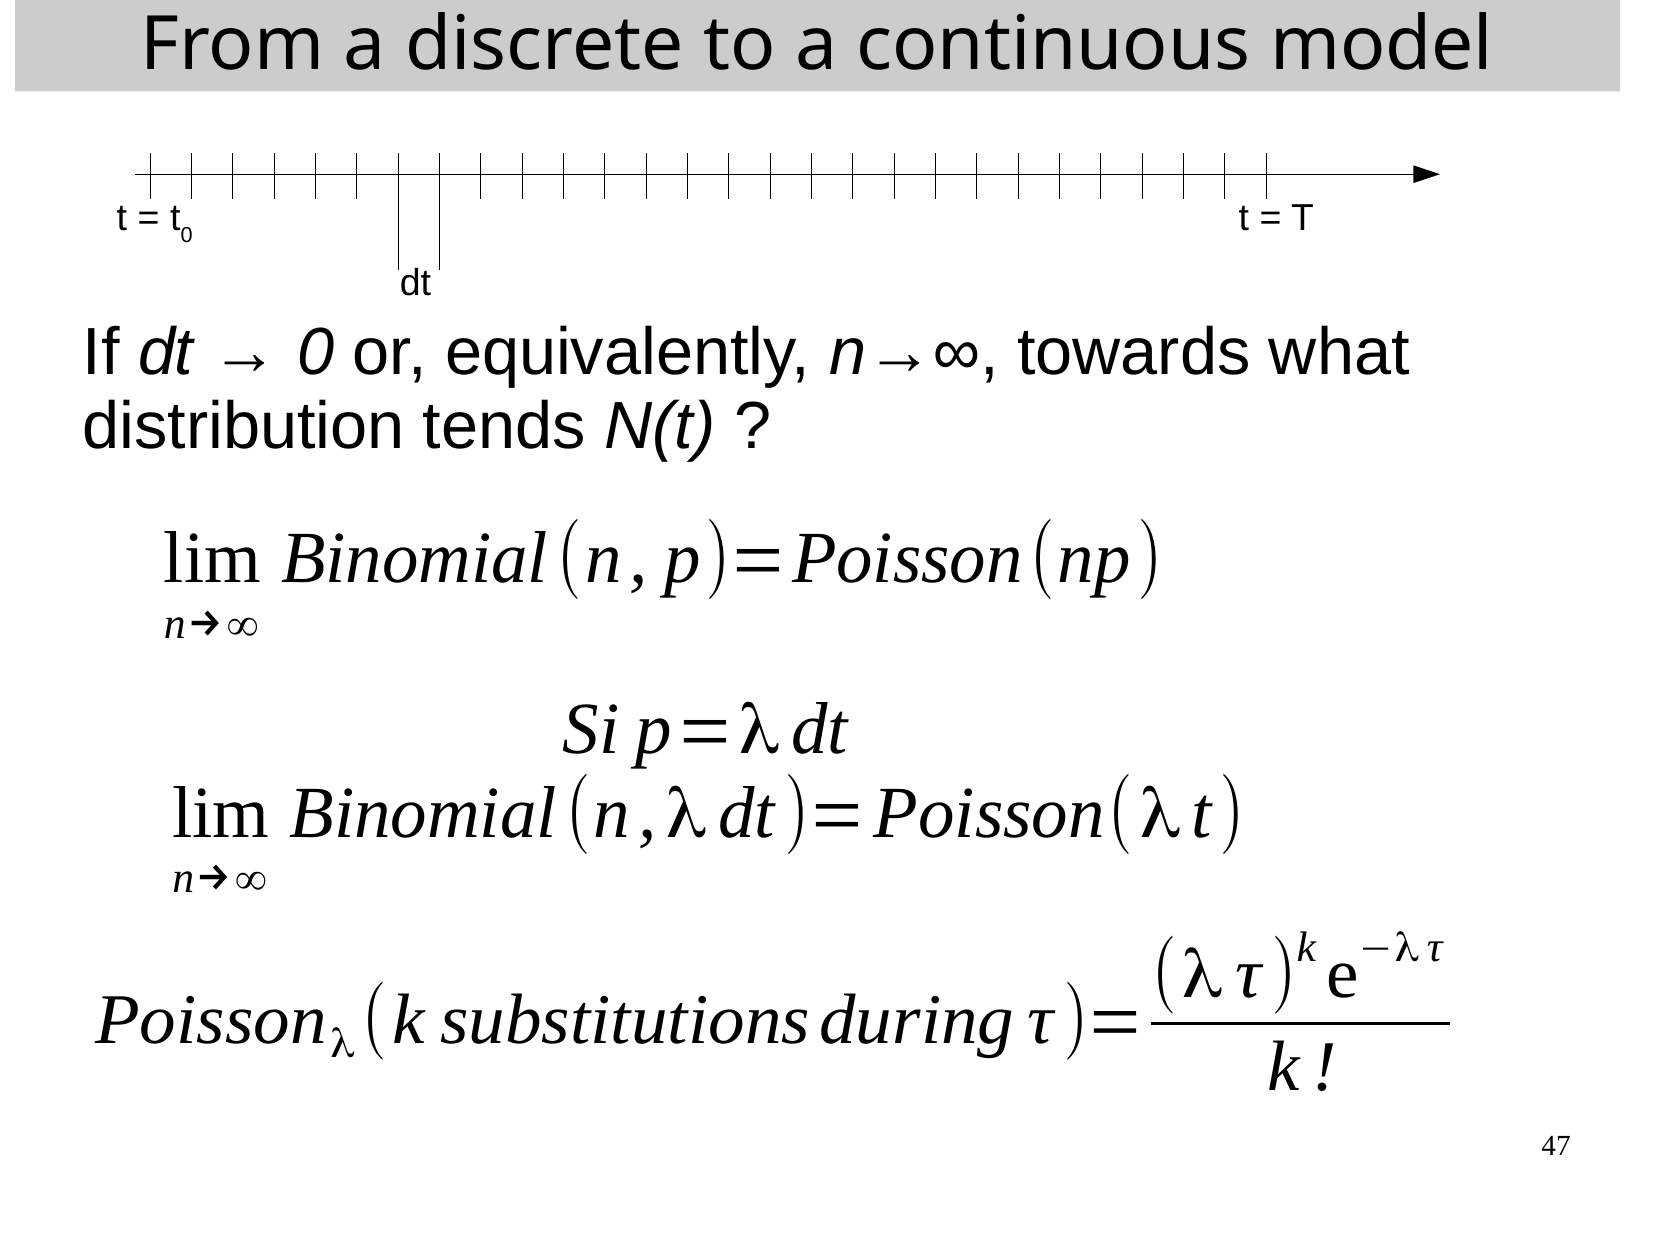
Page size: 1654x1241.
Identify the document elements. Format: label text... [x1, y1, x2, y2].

chart [143, 516, 1179, 646]
chart [74, 923, 1472, 1108]
text_box t = T [1223, 189, 1333, 247]
title From a discrete to a continuous model [15, 0, 1621, 91]
text_box dt [385, 254, 462, 311]
list If dt → 0 or, equivalently, n→∞, towards what distribution tends N(t) ? [82, 313, 1571, 1034]
text_box t = t0 [101, 189, 211, 256]
chart [151, 687, 1263, 902]
